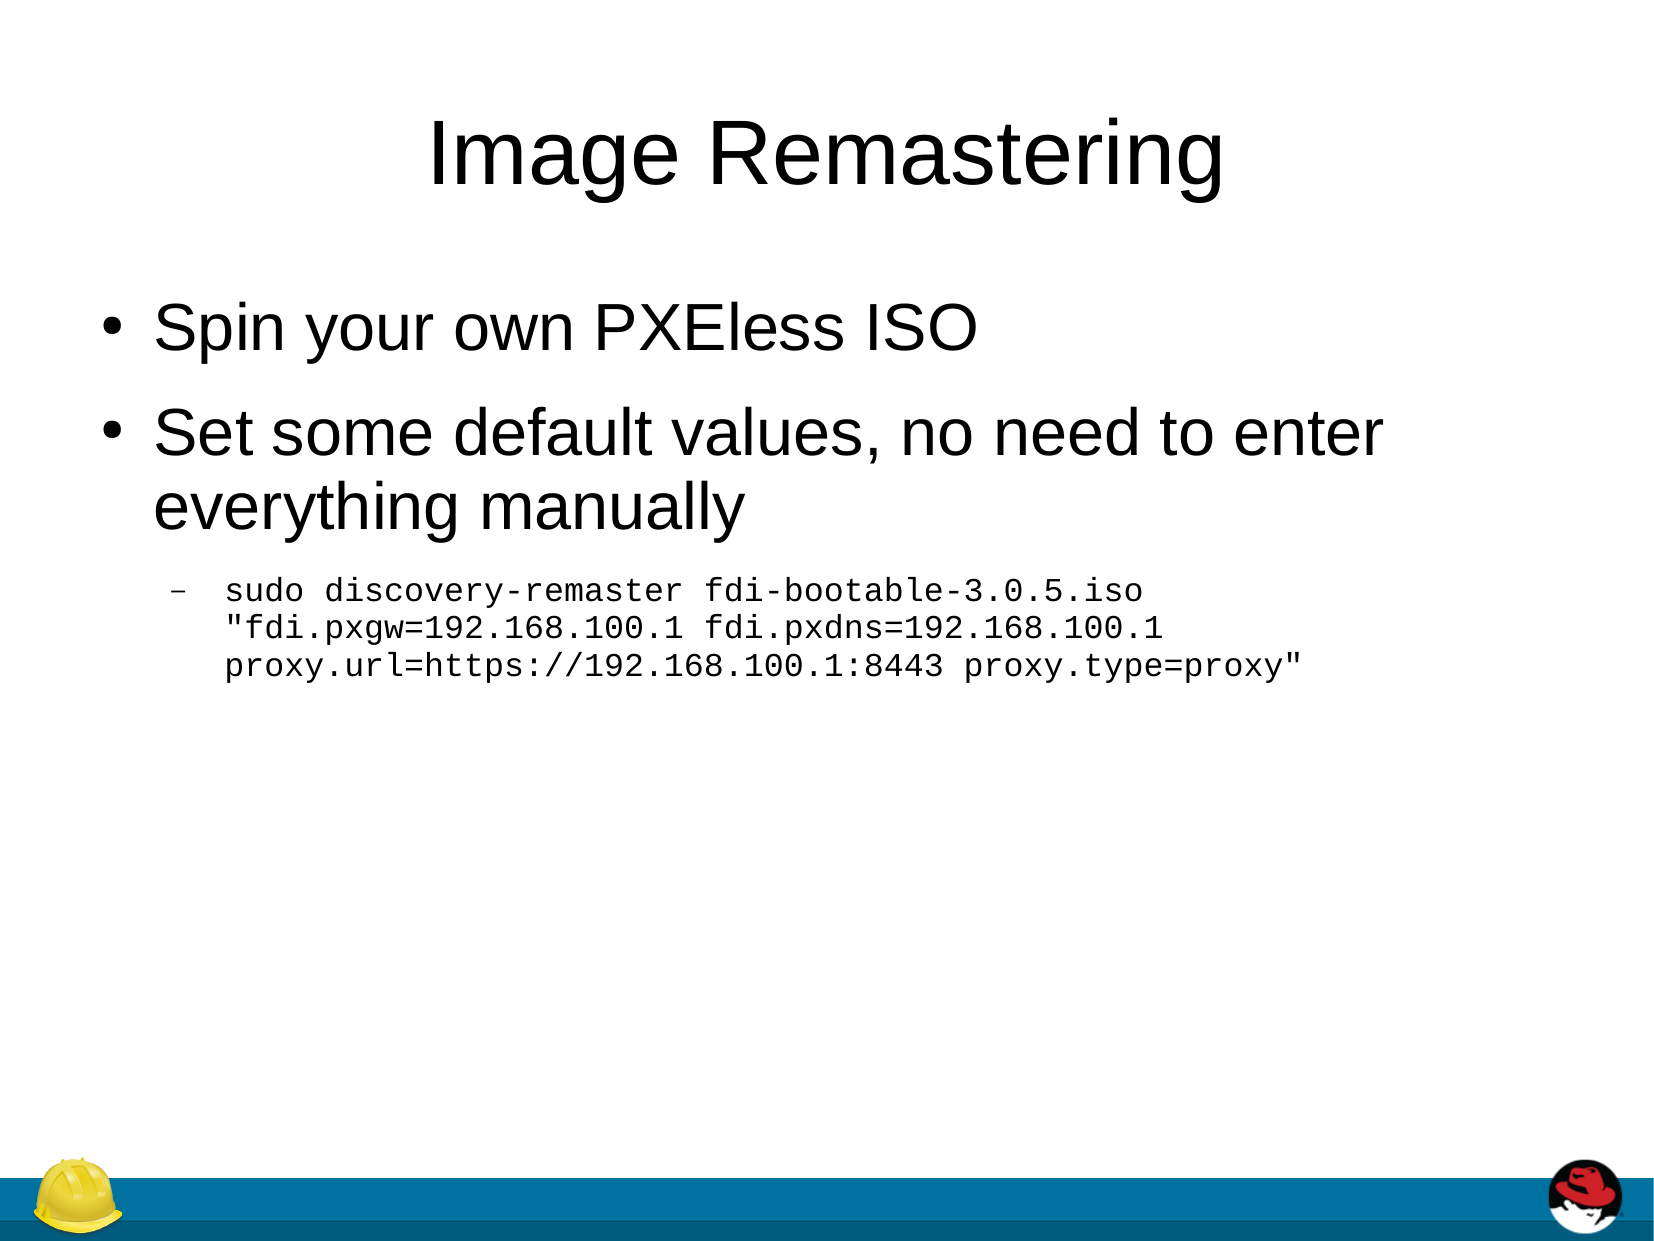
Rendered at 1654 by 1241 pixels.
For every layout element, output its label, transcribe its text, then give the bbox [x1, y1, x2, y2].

list Spin your own PXEless ISO Set some default values, no need to enter everything manually sudo discovery-remaster fdi-bootable-3.0.5.iso "fdi.pxgw=192.168.100.1 fdi.pxdns=192.168.100.1 proxy.url=https://192.168.100.1:8443 proxy.type=proxy" [82, 290, 1571, 1010]
title Image Remastering [82, 49, 1571, 257]
picture [1547, 1157, 1630, 1233]
picture [23, 1145, 130, 1235]
